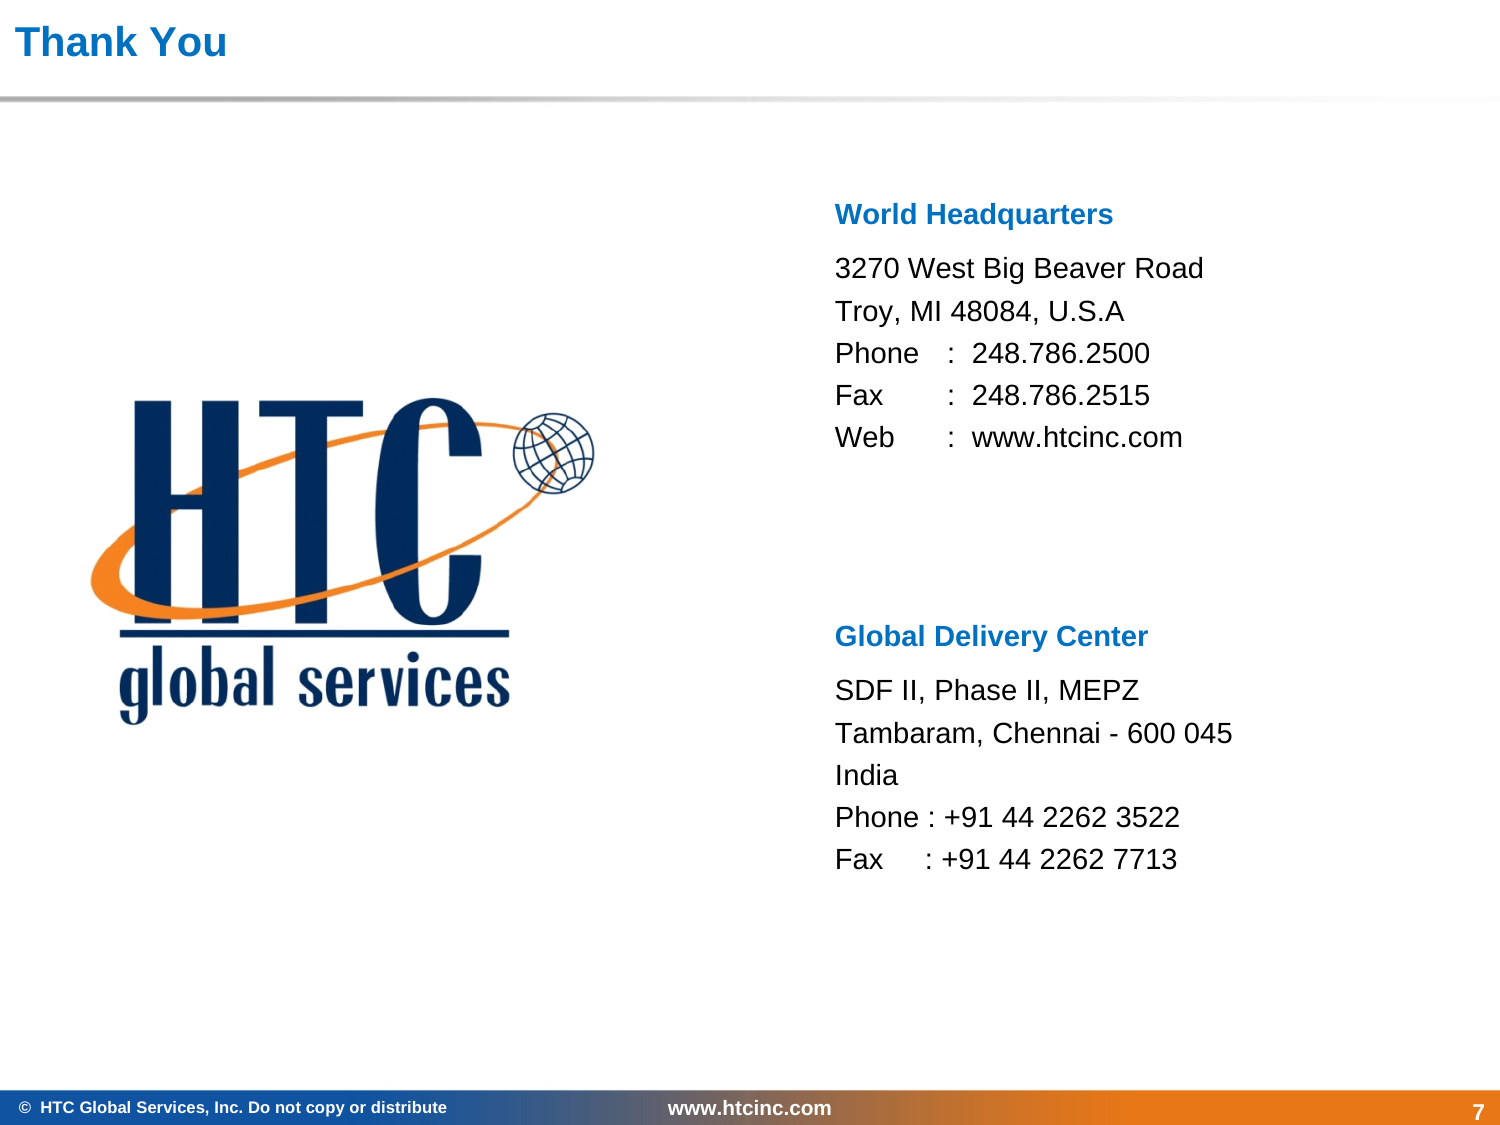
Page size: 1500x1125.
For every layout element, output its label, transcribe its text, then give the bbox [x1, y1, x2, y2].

picture [0, 0, 1500, 1125]
text_box Global Delivery Center SDF II, Phase II, MEPZ Tambaram, Chennai - 600 045 India Phone : +91 44 2262 3522 Fax : +91 44 2262 7713 [820, 609, 1336, 884]
title Thank You [0, 7, 1351, 96]
text_box World Headquarters 3270 West Big Beaver Road Troy, MI 48084, U.S.A Phone : 248.786.2500 Fax : 248.786.2515 Web : www.htcinc.com [820, 187, 1220, 462]
